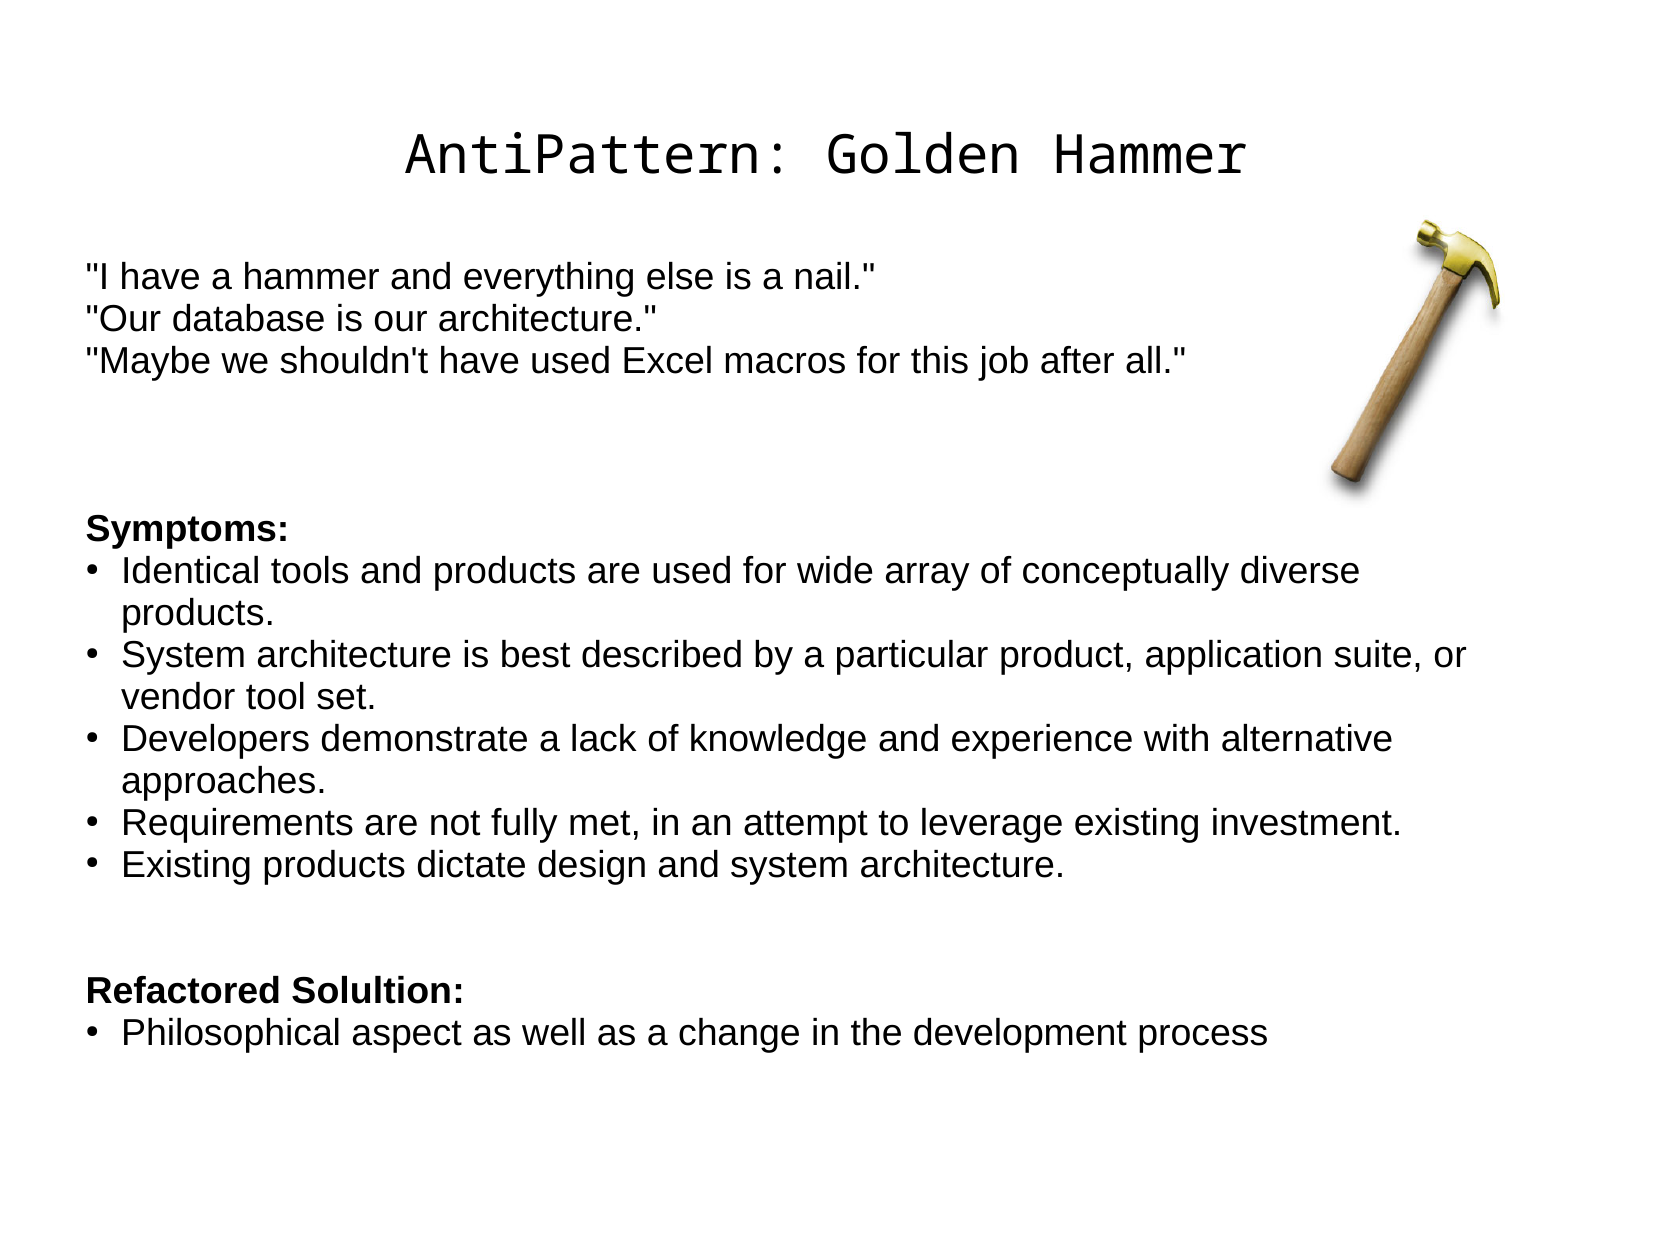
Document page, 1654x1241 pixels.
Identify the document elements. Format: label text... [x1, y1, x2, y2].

picture [1315, 208, 1512, 508]
text_box "I have a hammer and everything else is a nail." "Our database is our architecture." "Maybe we shouldn't have used Excel macros for this job after all." Symptoms: Identical tools and products are used for wide array of conceptually diverse products. System architecture is best described by a particular product, application suite, or vendor tool set. Developers demonstrate a lack of knowledge and experience with alternative approaches. Requirements are not fully met, in an attempt to leverage existing investment. Existing products dictate design and system architecture. Refactored Solultion: Philosophical aspect as well as a change in the development process [70, 248, 1489, 1061]
title AntiPattern: Golden Hammer [82, 49, 1571, 257]
